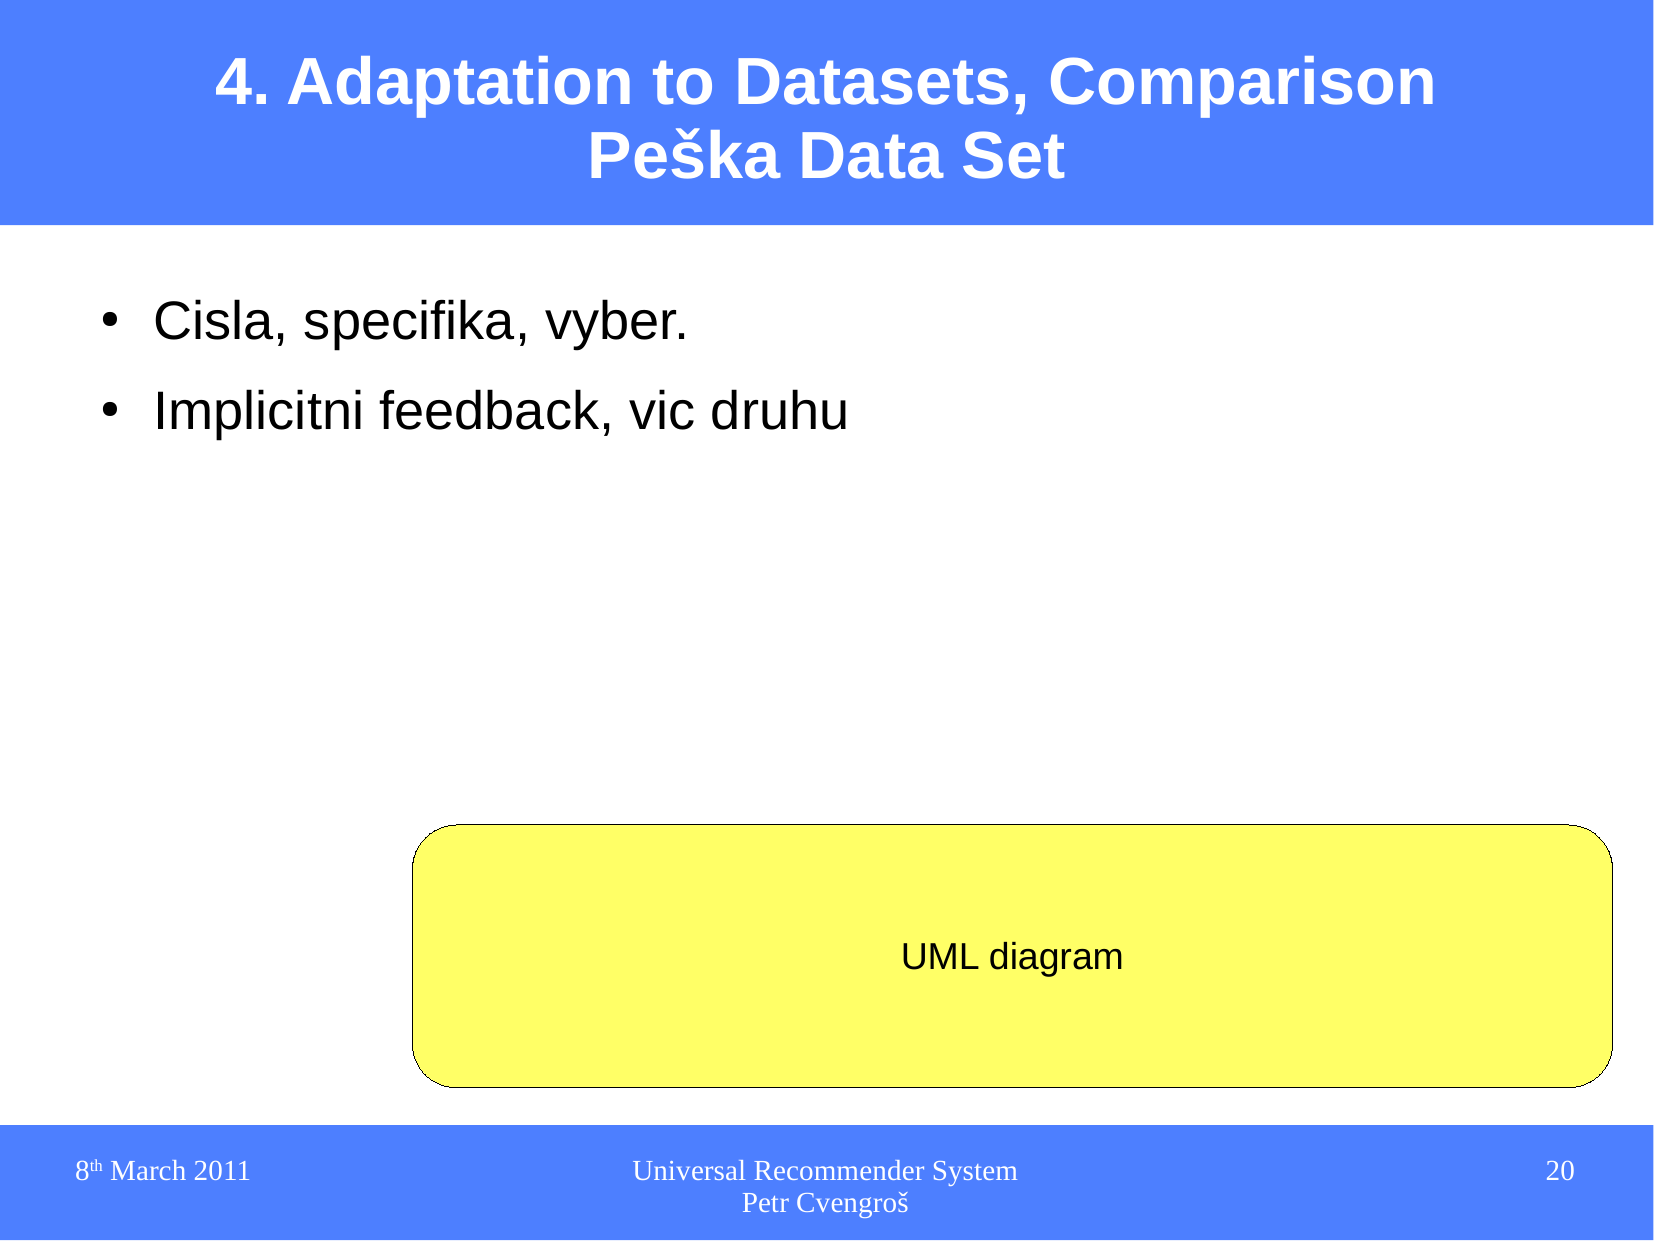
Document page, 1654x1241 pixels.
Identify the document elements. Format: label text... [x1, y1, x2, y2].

list Cisla, specifika, vyber. Implicitni feedback, vic druhu [82, 290, 1571, 1094]
title 4. Adaptation to Datasets, Comparison Peška Data Set [82, 32, 1571, 205]
text_box UML diagram [412, 824, 1613, 1088]
